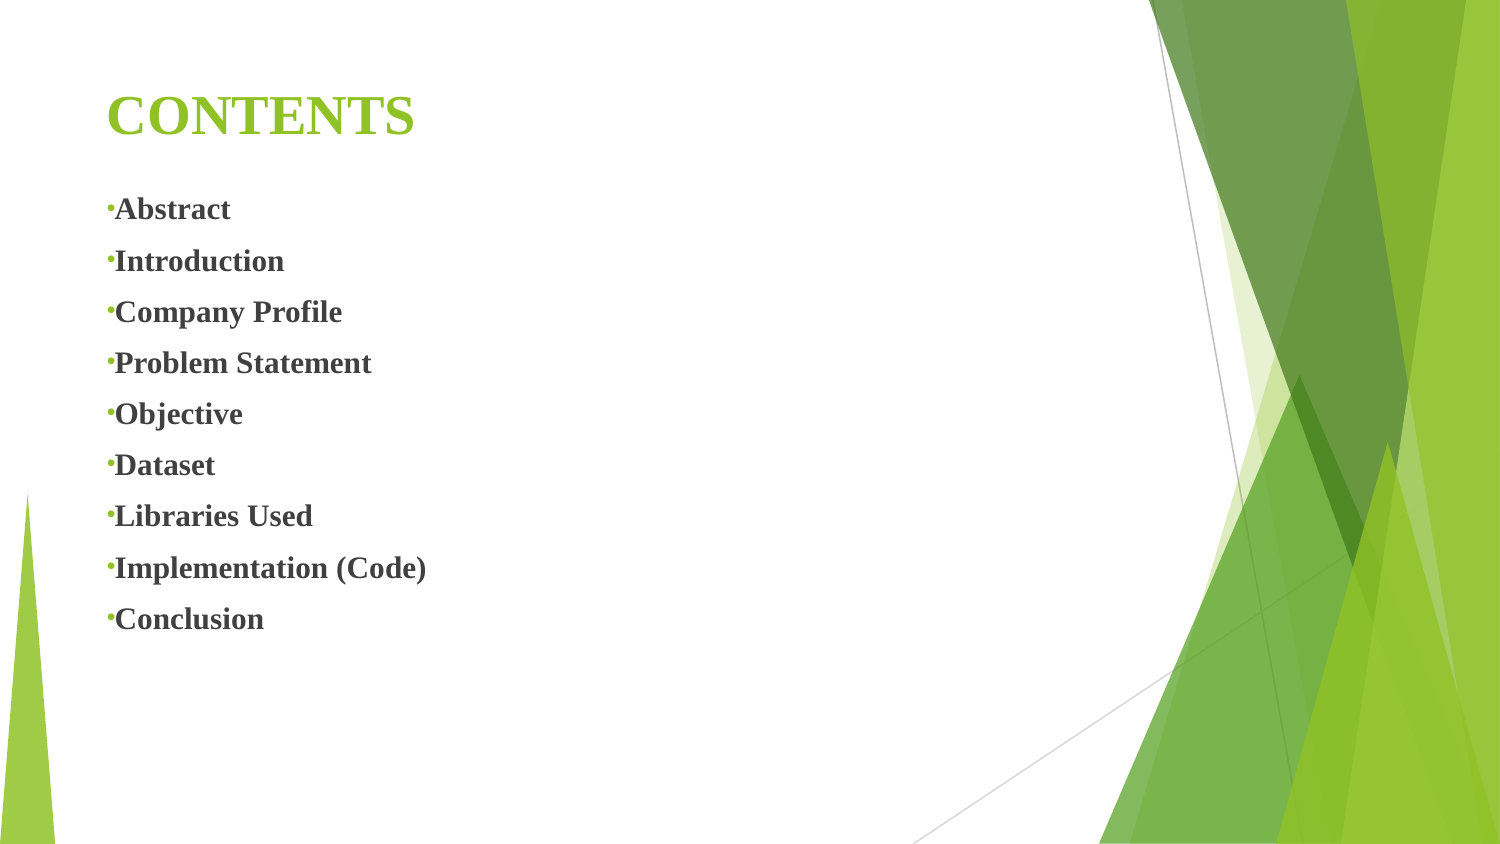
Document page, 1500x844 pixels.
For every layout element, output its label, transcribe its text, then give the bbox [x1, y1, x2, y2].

list Abstract Introduction Company Profile Problem Statement Objective Dataset Libraries Used Implementation (Code) Conclusion [106, 131, 1113, 641]
title CONTENTS [106, 78, 1113, 131]
